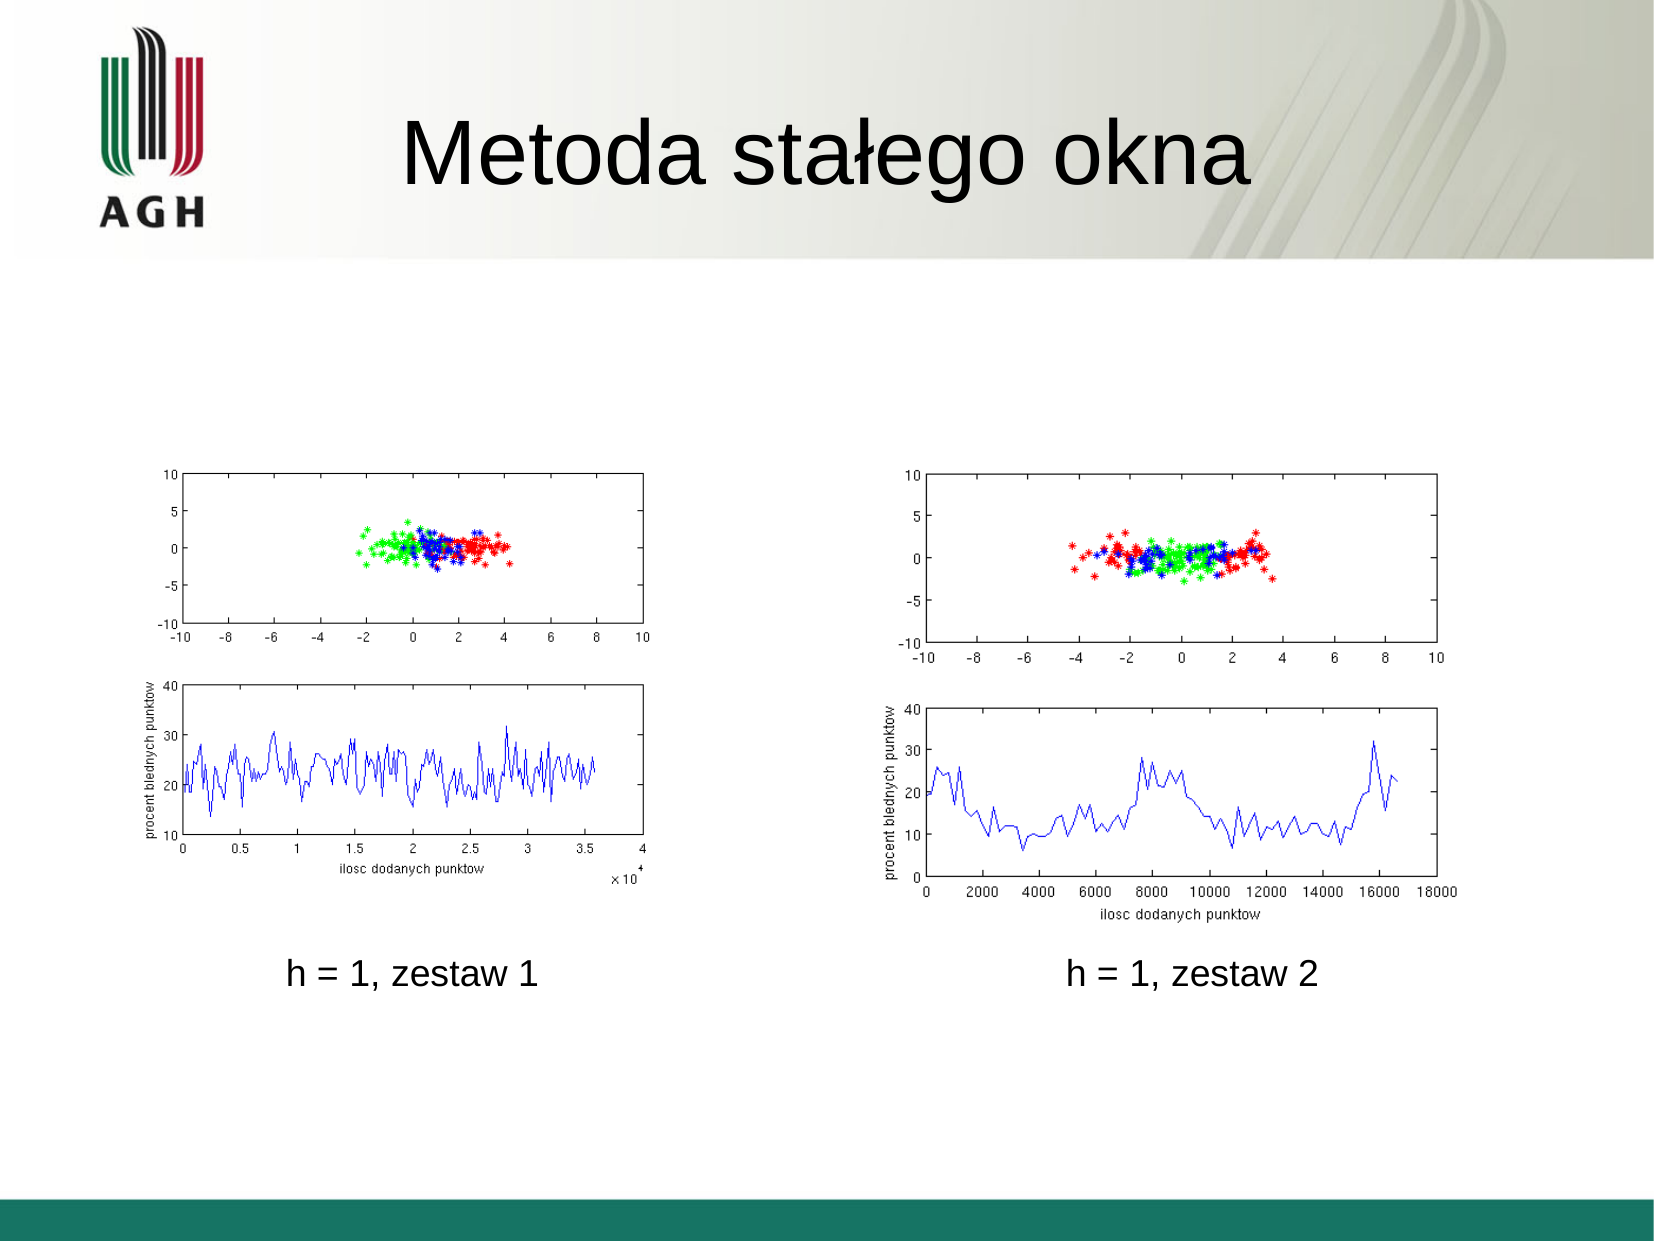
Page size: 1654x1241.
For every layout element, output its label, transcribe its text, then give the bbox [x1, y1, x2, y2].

title Metoda stałego okna [82, 49, 1571, 257]
text_box h = 1, zestaw 2 [930, 945, 1456, 1002]
picture [0, 0, 1654, 1241]
text_box h = 1, zestaw 1 [150, 945, 676, 1002]
